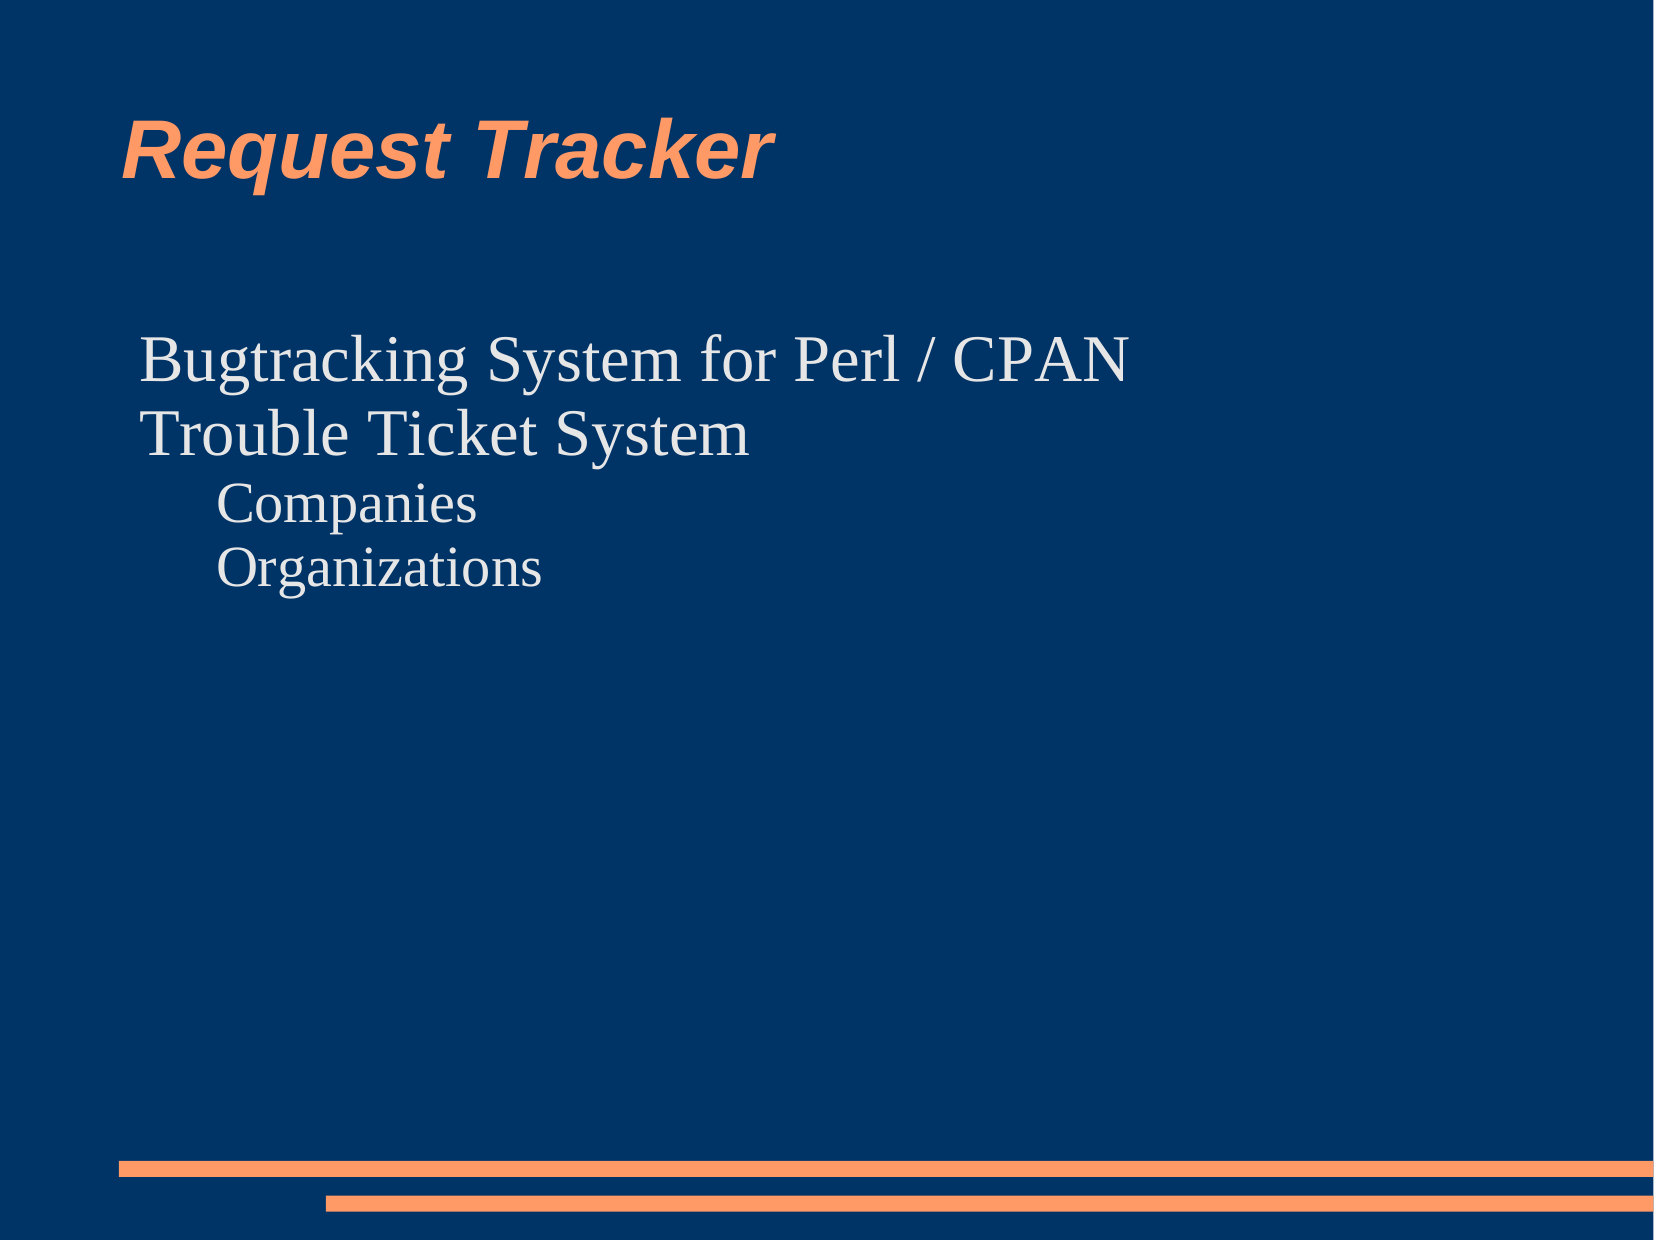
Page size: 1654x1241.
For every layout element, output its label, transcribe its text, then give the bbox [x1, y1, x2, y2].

title Request Tracker [121, 46, 1534, 254]
list Bugtracking System for Perl / CPAN Trouble Ticket System Companies Organizations [121, 322, 1561, 1118]
